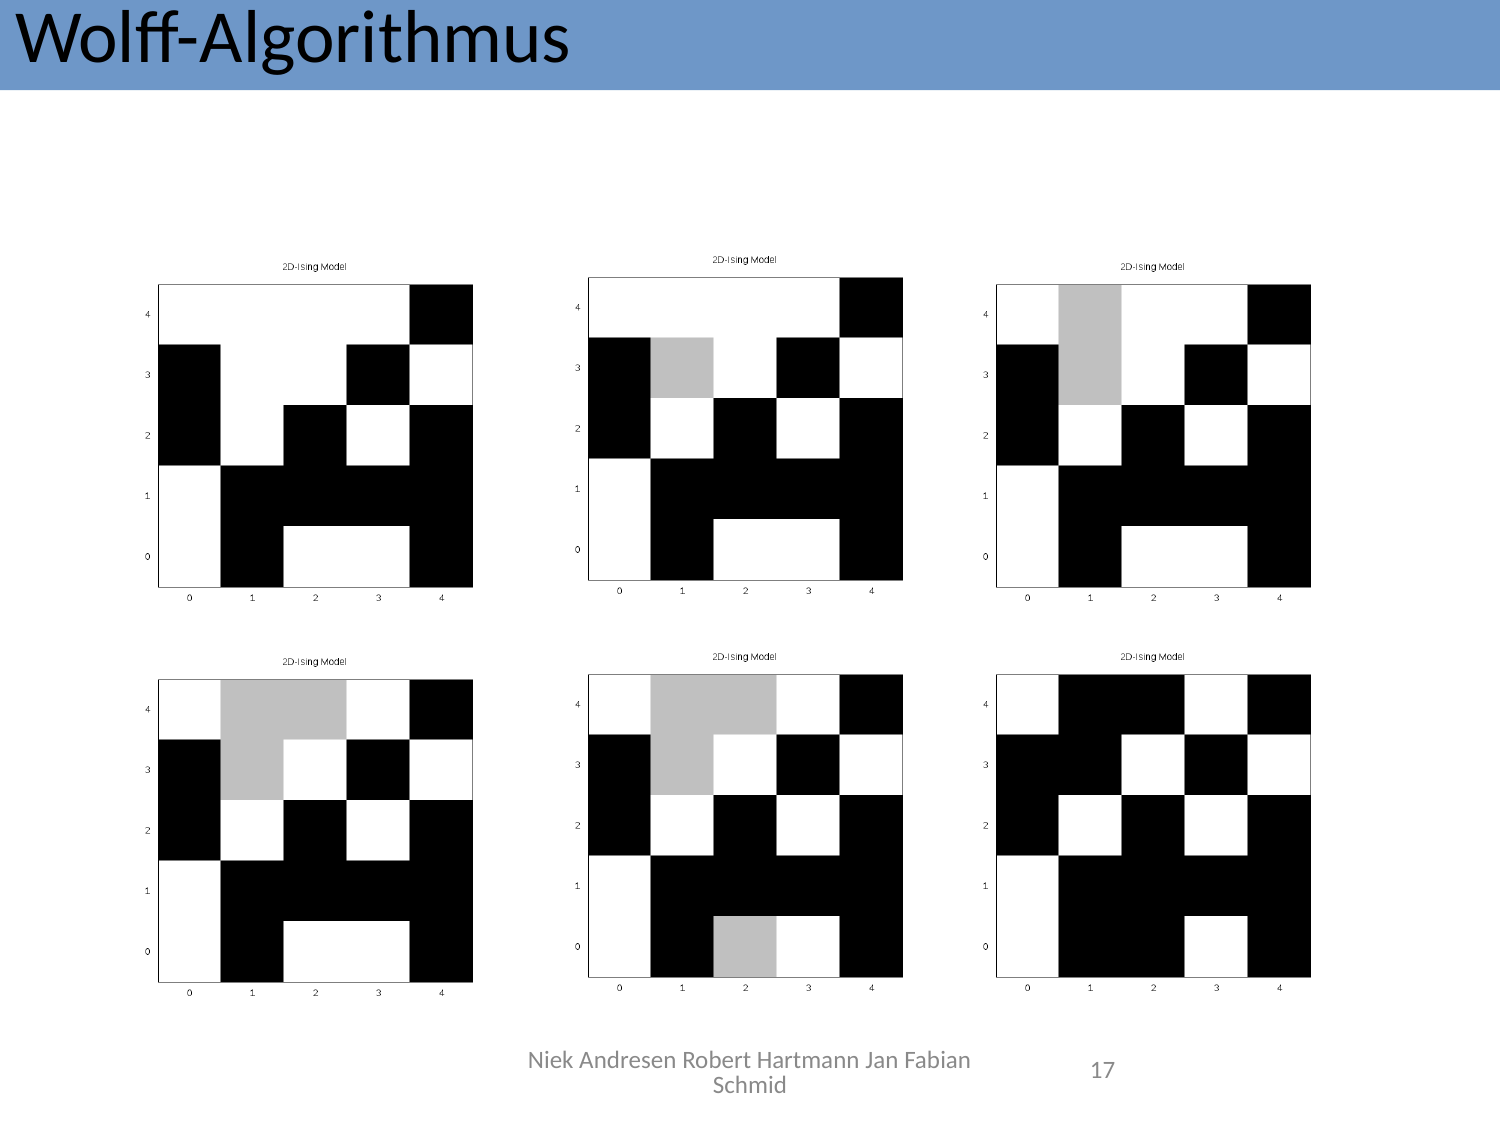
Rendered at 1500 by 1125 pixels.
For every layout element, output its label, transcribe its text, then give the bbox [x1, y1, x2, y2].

picture [131, 645, 491, 1005]
picture [969, 250, 1329, 610]
text_box [1074, 1042, 1426, 1103]
picture [561, 640, 921, 1000]
picture [969, 640, 1329, 1000]
text_box Niek Andresen Robert Hartmann Jan Fabian Schmid [512, 1042, 988, 1103]
picture [131, 250, 491, 610]
picture [561, 243, 921, 603]
text_box Wolff-Algorithmus [0, 0, 1500, 91]
